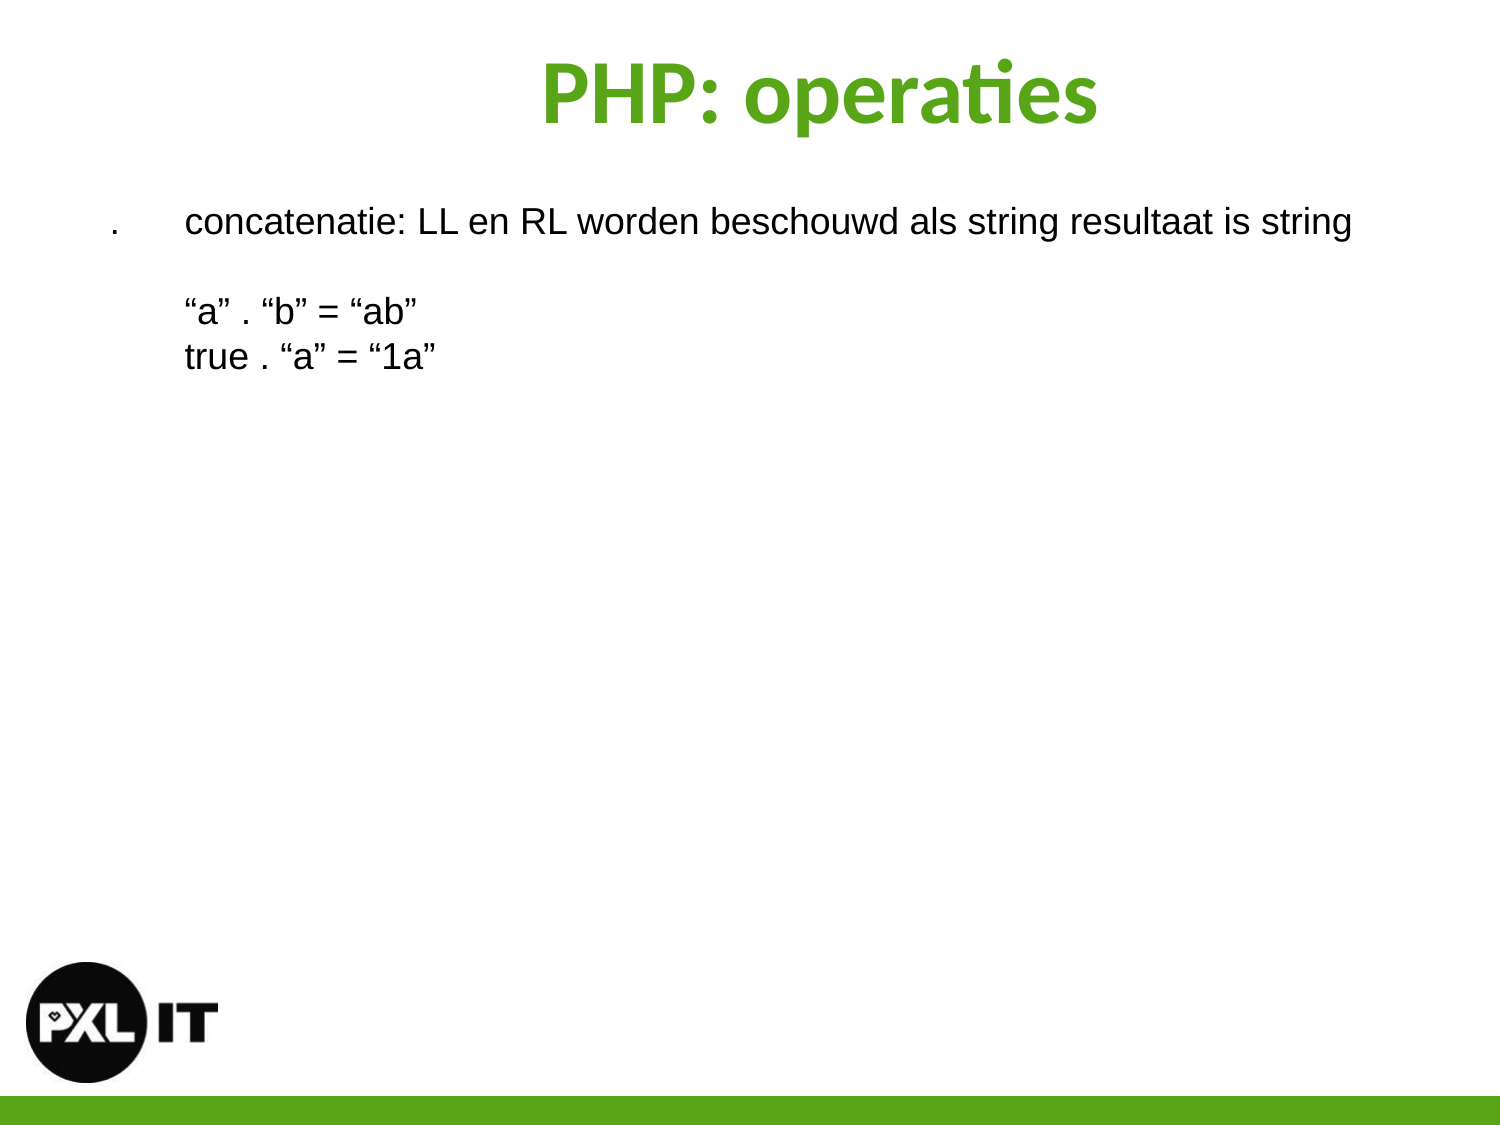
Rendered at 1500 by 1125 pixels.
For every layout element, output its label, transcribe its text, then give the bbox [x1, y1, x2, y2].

picture [26, 962, 218, 1083]
text_box . concatenatie: LL en RL worden beschouwd als string resultaat is string “a” . “b” = “ab” true . “a” = “1a” [94, 181, 1471, 524]
text_box PHP: operaties [201, 24, 1440, 151]
